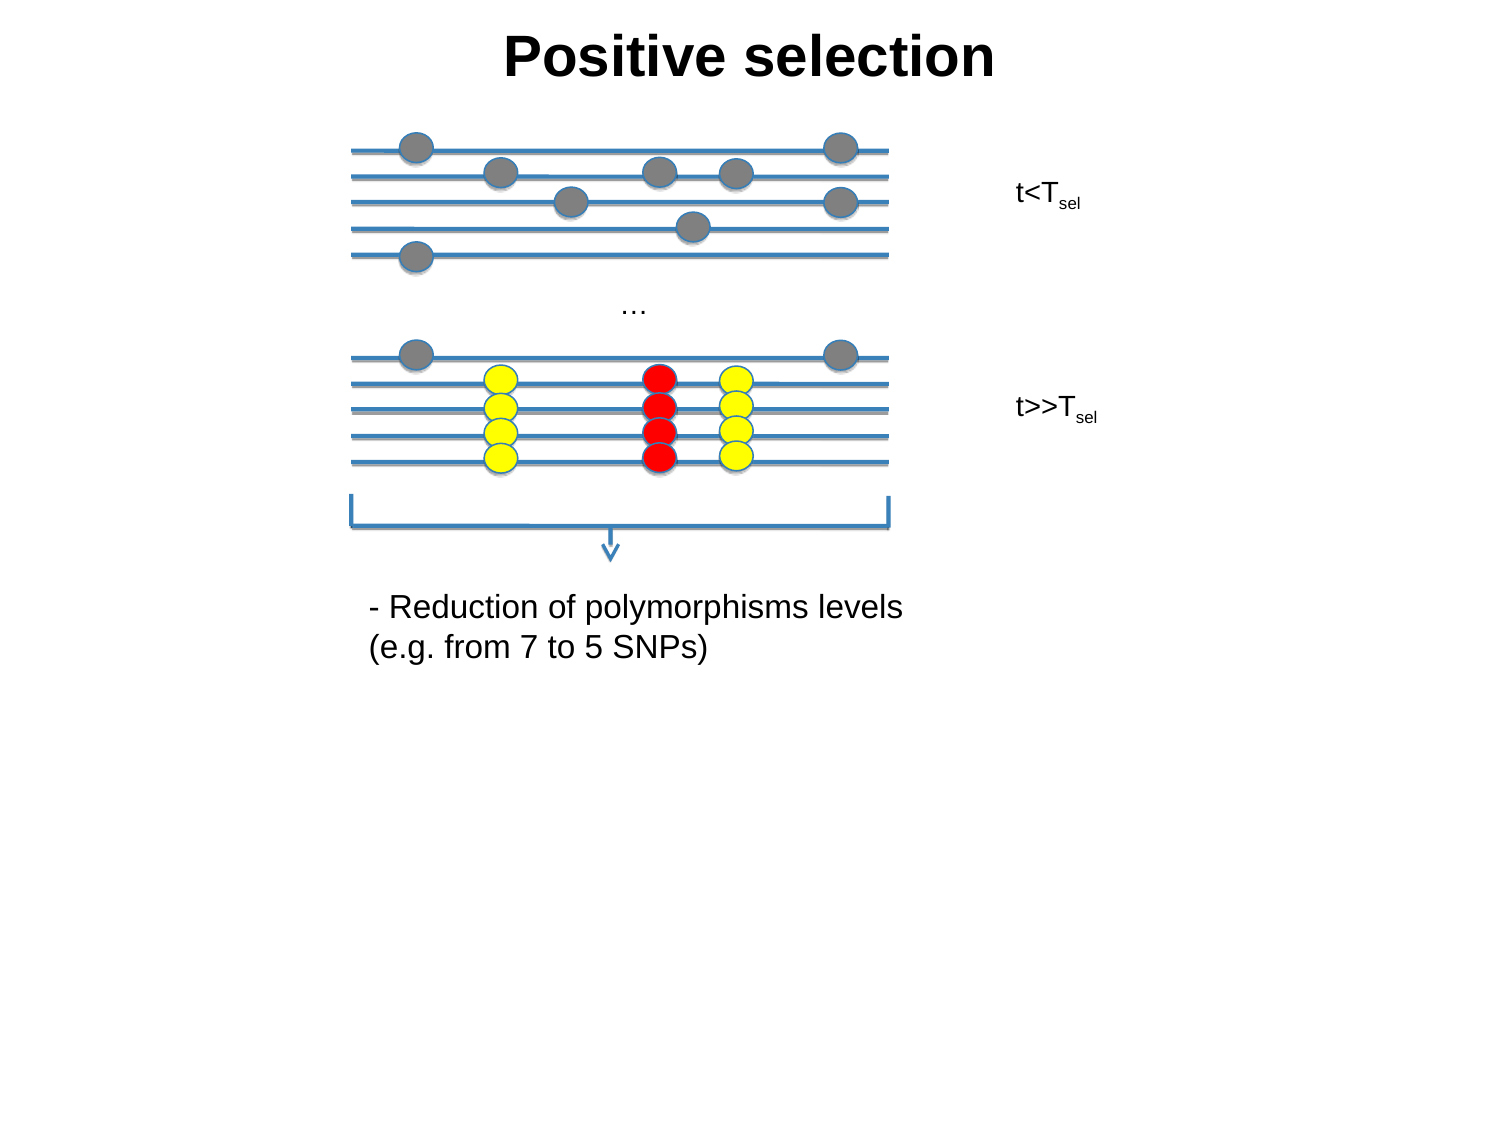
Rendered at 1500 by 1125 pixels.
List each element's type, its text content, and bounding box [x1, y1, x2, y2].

text_box [484, 365, 518, 474]
text_box [719, 158, 754, 189]
text_box [484, 157, 518, 188]
text_box [642, 364, 677, 473]
text_box [719, 366, 754, 471]
text_box [554, 187, 589, 217]
text_box [823, 133, 858, 163]
text_box t<Tsel [1001, 165, 1163, 221]
title Positive selection [75, 3, 1425, 103]
text_box [676, 212, 711, 242]
text_box [399, 340, 434, 370]
text_box [823, 187, 858, 218]
text_box - Reduction of polymorphisms levels (e.g. from 7 to 5 SNPs) [354, 577, 920, 673]
text_box … [604, 278, 664, 328]
text_box [823, 340, 858, 371]
text_box [399, 132, 434, 163]
text_box [642, 157, 677, 188]
text_box t>>Tsel [1001, 379, 1163, 435]
text_box [399, 241, 434, 272]
